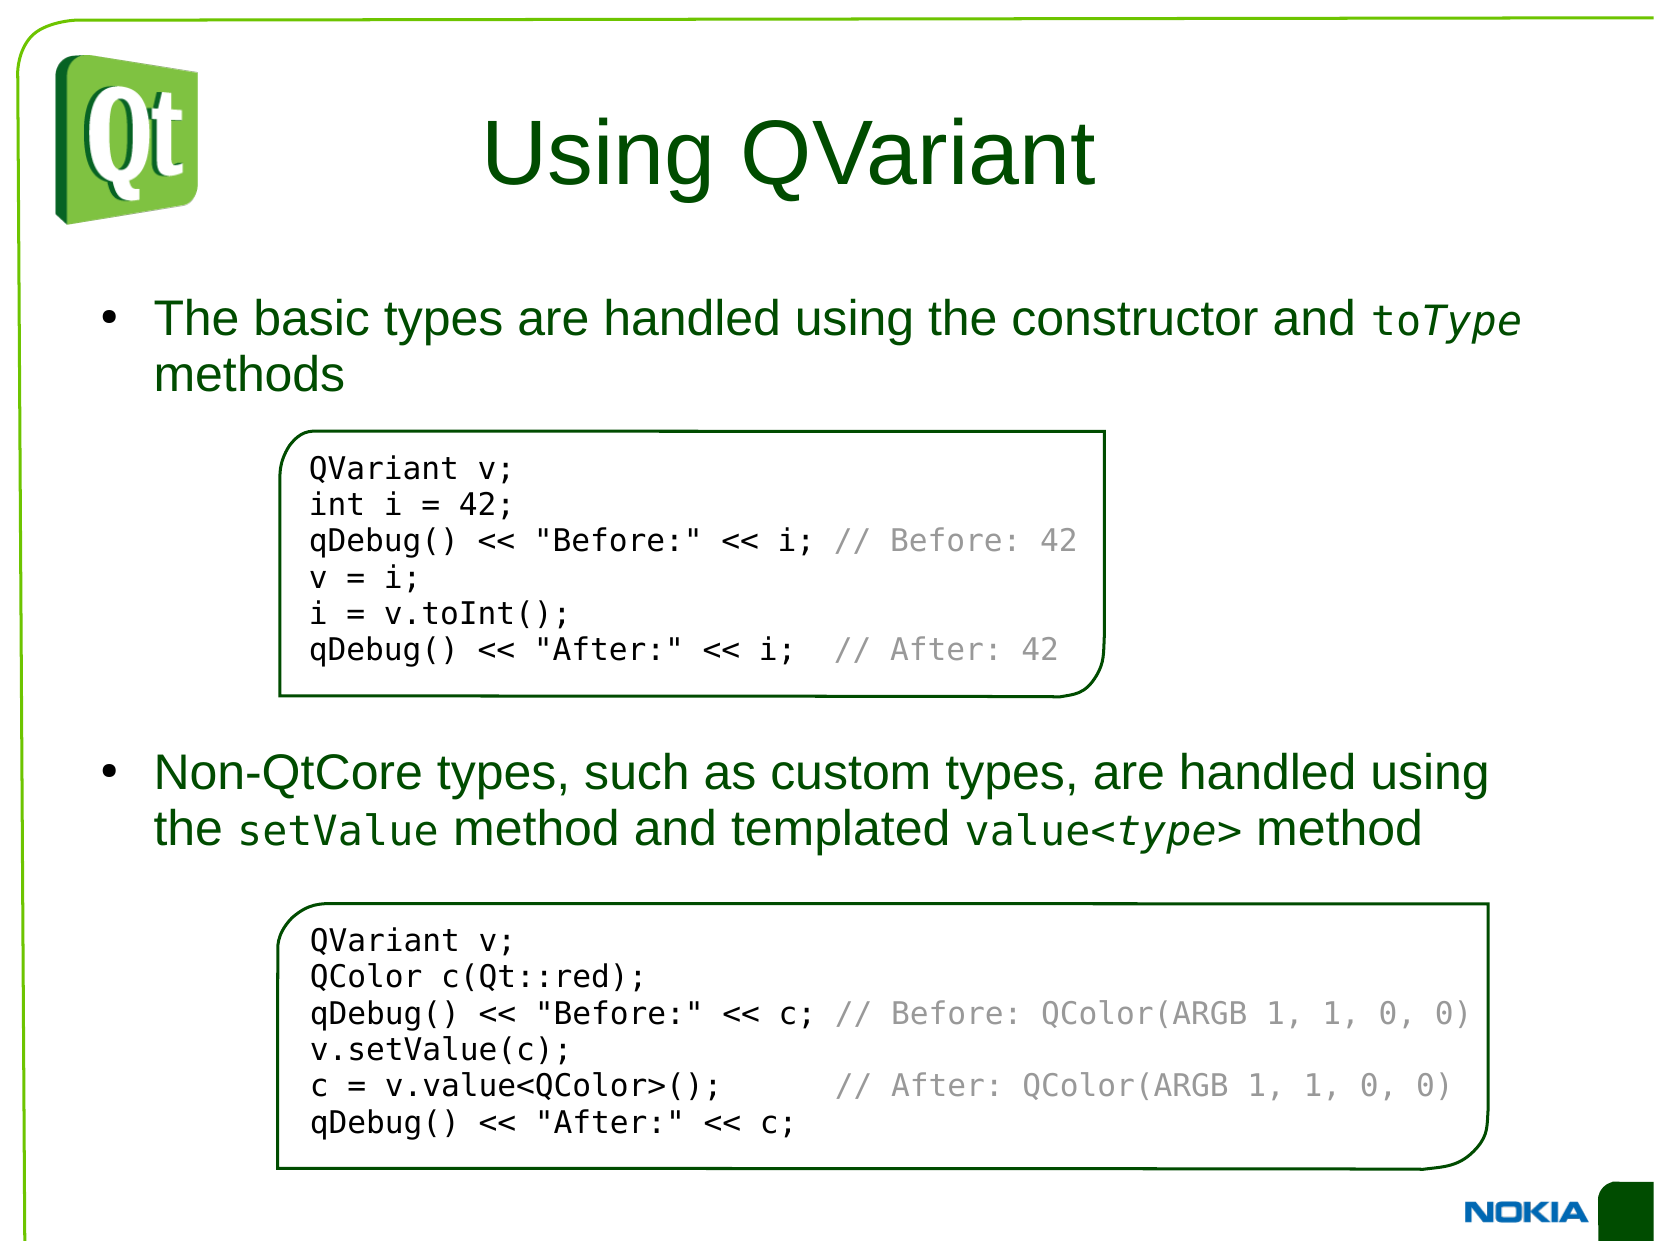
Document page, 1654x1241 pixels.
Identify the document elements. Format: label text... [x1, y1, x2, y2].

title Using QVariant [251, 49, 1327, 257]
text_box QVariant v; QColor c(Qt::red); qDebug() << "Before:" << c; // Before: QColor(ARGB 1, 1, 0, 0) v.setValue(c); c = v.value<QColor>(); // After: QColor(ARGB 1, 1, 0, 0) qDebug() << "After:" << c; [295, 915, 1486, 1167]
text_box QVariant v; QColor c(Qt::red); qDebug() << "Before:" << c; // Before: QColor(ARGB 1, 1, 0, 0) v.setValue(c); c = v.value<QColor>(); // After: QColor(ARGB 1, 1, 0, 0) qDebug() << "After:" << c; [295, 915, 1525, 1211]
picture [1465, 1201, 1589, 1223]
text_box QVariant v; int i = 42; qDebug() << "Before:" << i; // Before: 42 v = i; i = v.toInt(); qDebug() << "After:" << i; // After: 42 [294, 442, 1093, 676]
list The basic types are handled using the constructor and toType methods Non-QtCore types, such as custom types, are handled using the setValue method and templated value<type> method [82, 290, 1571, 1094]
list The basic types are handled using the constructor and toType methods Non-QtCore types, such as custom types, are handled using the setValue method and templated value<type> method [300, 906, 1486, 915]
picture [55, 55, 198, 225]
